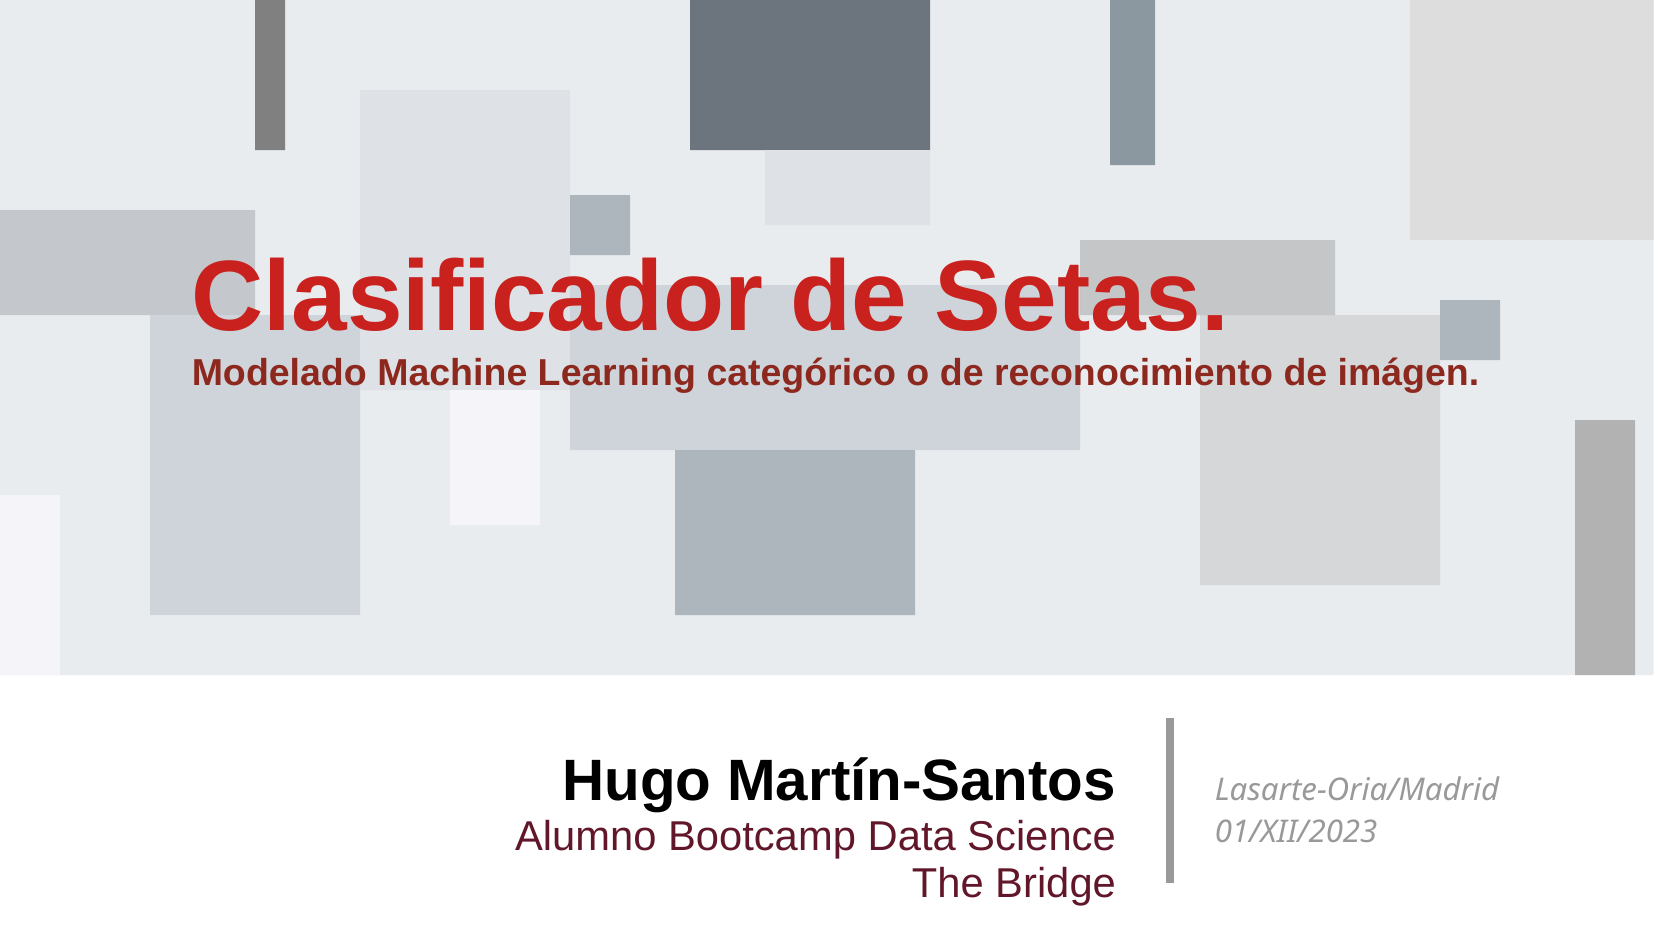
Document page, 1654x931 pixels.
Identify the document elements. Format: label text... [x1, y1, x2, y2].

text_box Lasarte-Oria/Madrid 01/XII/2023 [1200, 759, 1591, 860]
text_box Clasificador de Setas. Modelado Machine Learning categórico o de reconocimiento de imágen. [177, 232, 1506, 443]
text_box Hugo Martín-Santos Alumno Bootcamp Data Science The Bridge [413, 740, 1131, 931]
